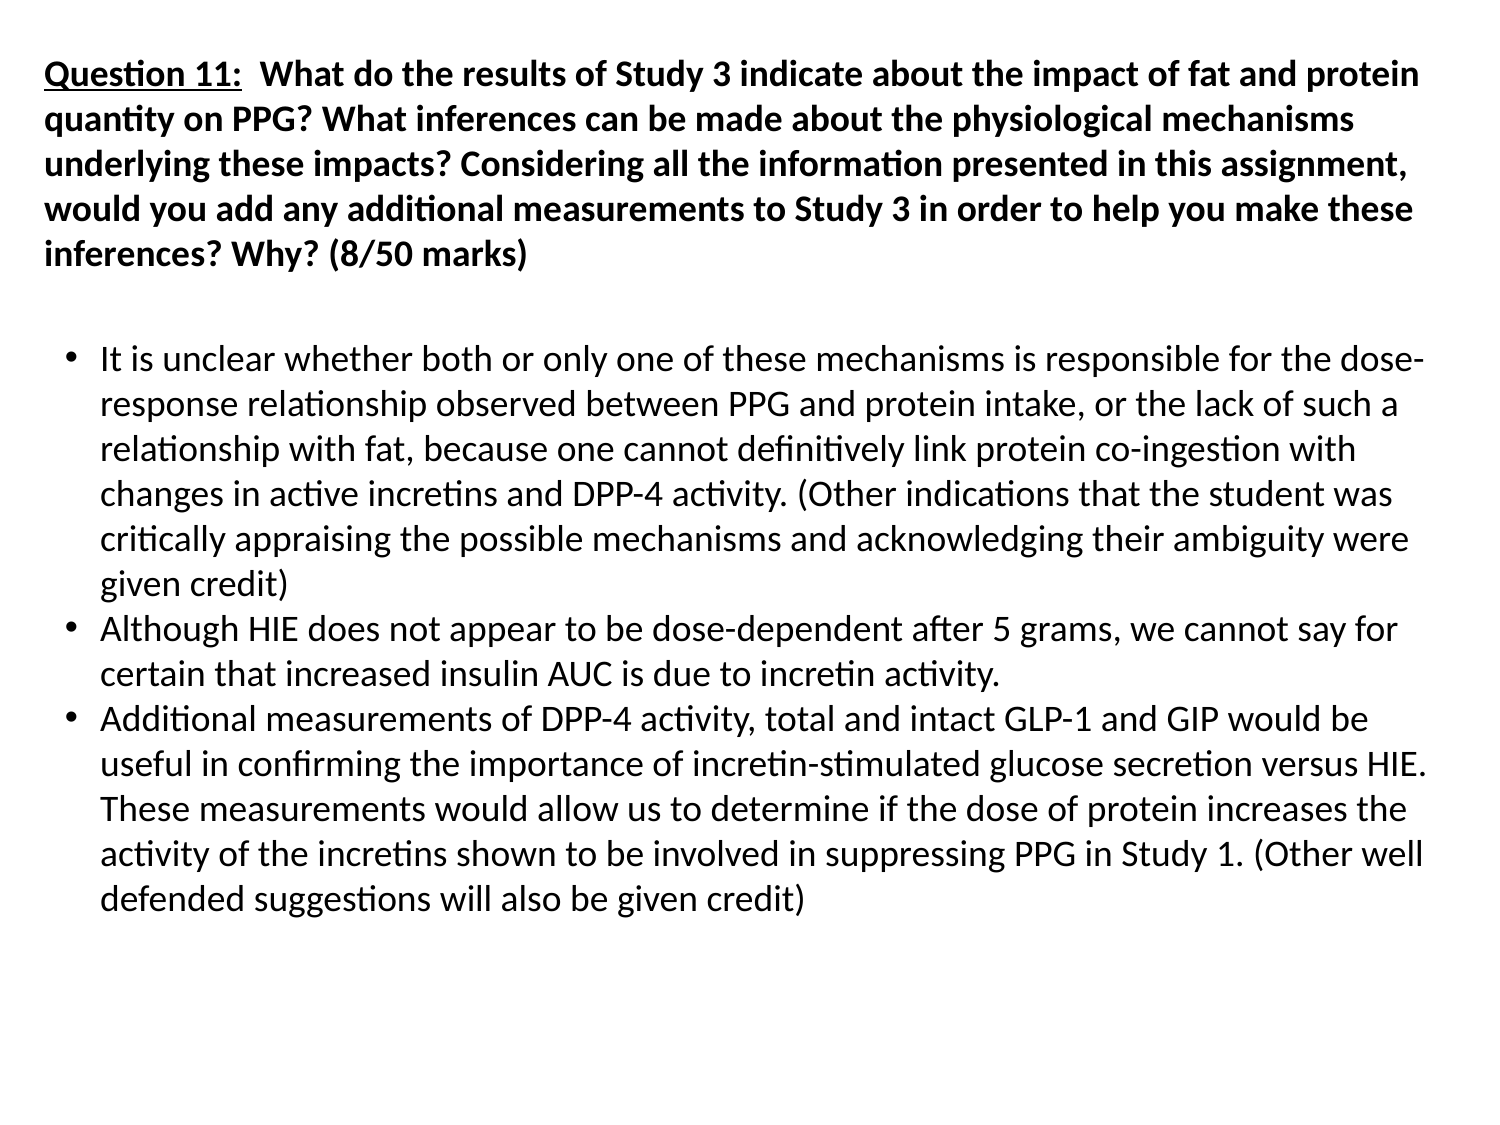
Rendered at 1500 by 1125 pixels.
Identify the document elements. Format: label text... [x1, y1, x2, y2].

text_box Question 11: What do the results of Study 3 indicate about the impact of fat and protein quantity on PPG? What inferences can be made about the physiological mechanisms underlying these impacts? Considering all the information presented in this assignment, would you add any additional measurements to Study 3 in order to help you make these inferences? Why? (8/50 marks) [29, 41, 1478, 507]
text_box It is unclear whether both or only one of these mechanisms is responsible for the dose-response relationship observed between PPG and protein intake, or the lack of such a relationship with fat, because one cannot definitively link protein co-ingestion with changes in active incretins and DPP-4 activity. (Other indications that the student was critically appraising the possible mechanisms and acknowledging their ambiguity were given credit) Although HIE does not appear to be dose-dependent after 5 grams, we cannot say for certain that increased insulin AUC is due to incretin activity. Additional measurements of DPP-4 activity, total and intact GLP-1 and GIP would be useful in confirming the importance of incretin-stimulated glucose secretion versus HIE. These measurements would allow us to determine if the dose of protein increases the activity of the incretins shown to be involved in suppressing PPG in Study 1. (Other well defended suggestions will also be given credit) [50, 281, 1463, 1125]
